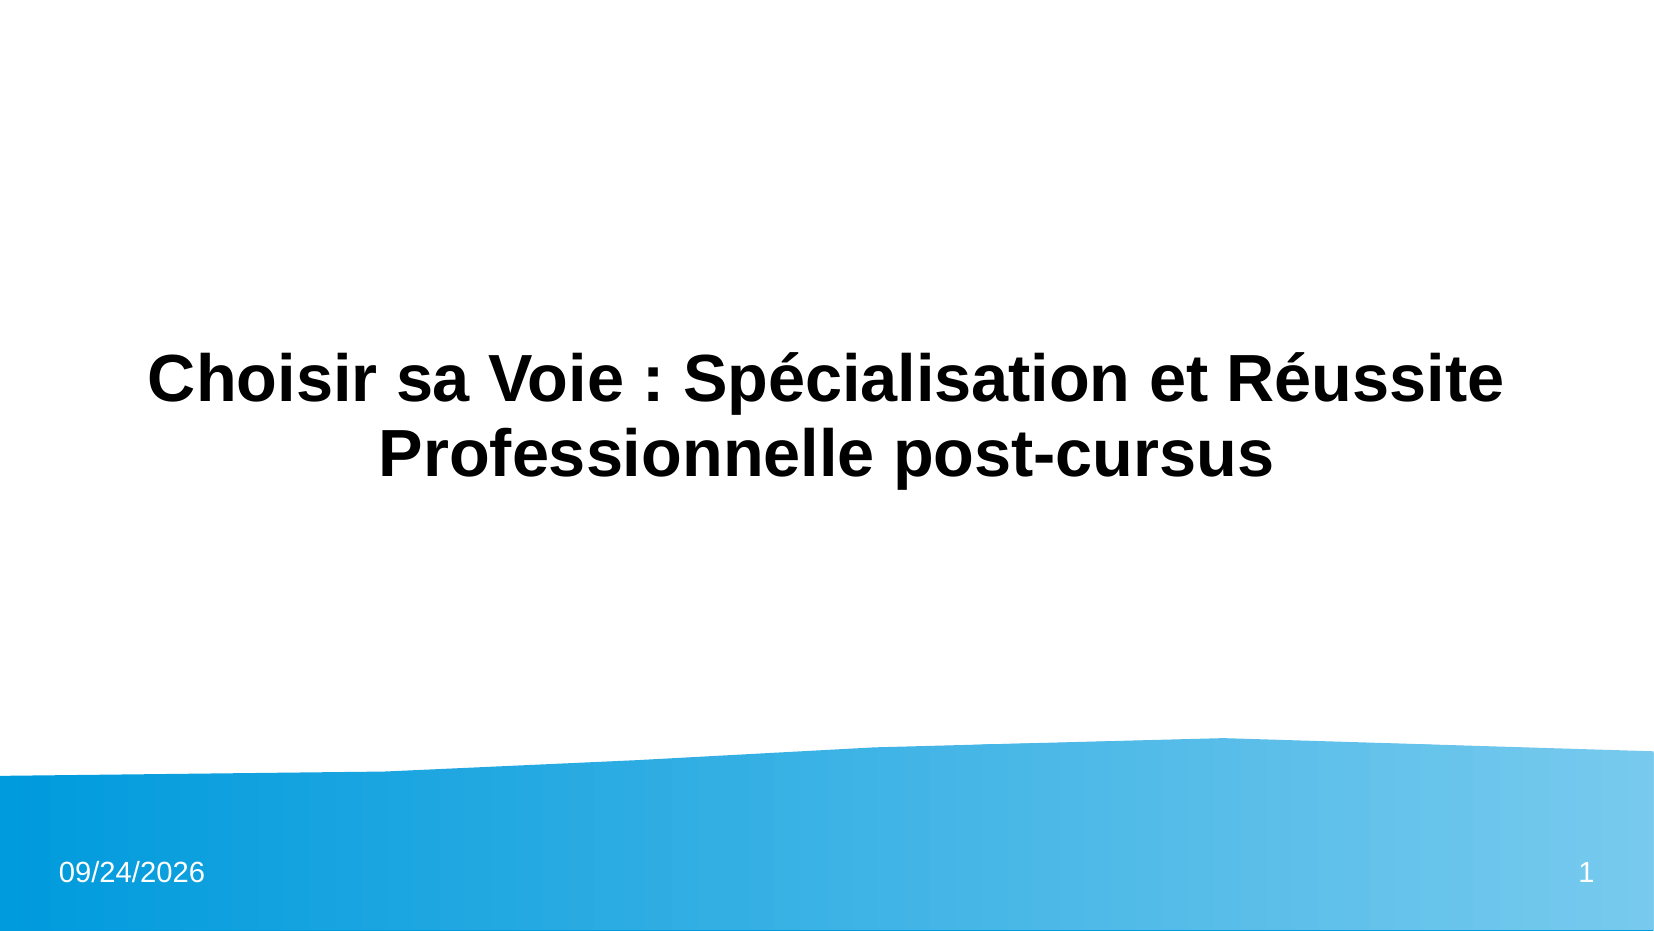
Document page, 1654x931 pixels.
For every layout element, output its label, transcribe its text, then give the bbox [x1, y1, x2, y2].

text_box Choisir sa Voie : Spécialisation et Réussite Professionnelle post-cursus [82, 75, 1571, 758]
